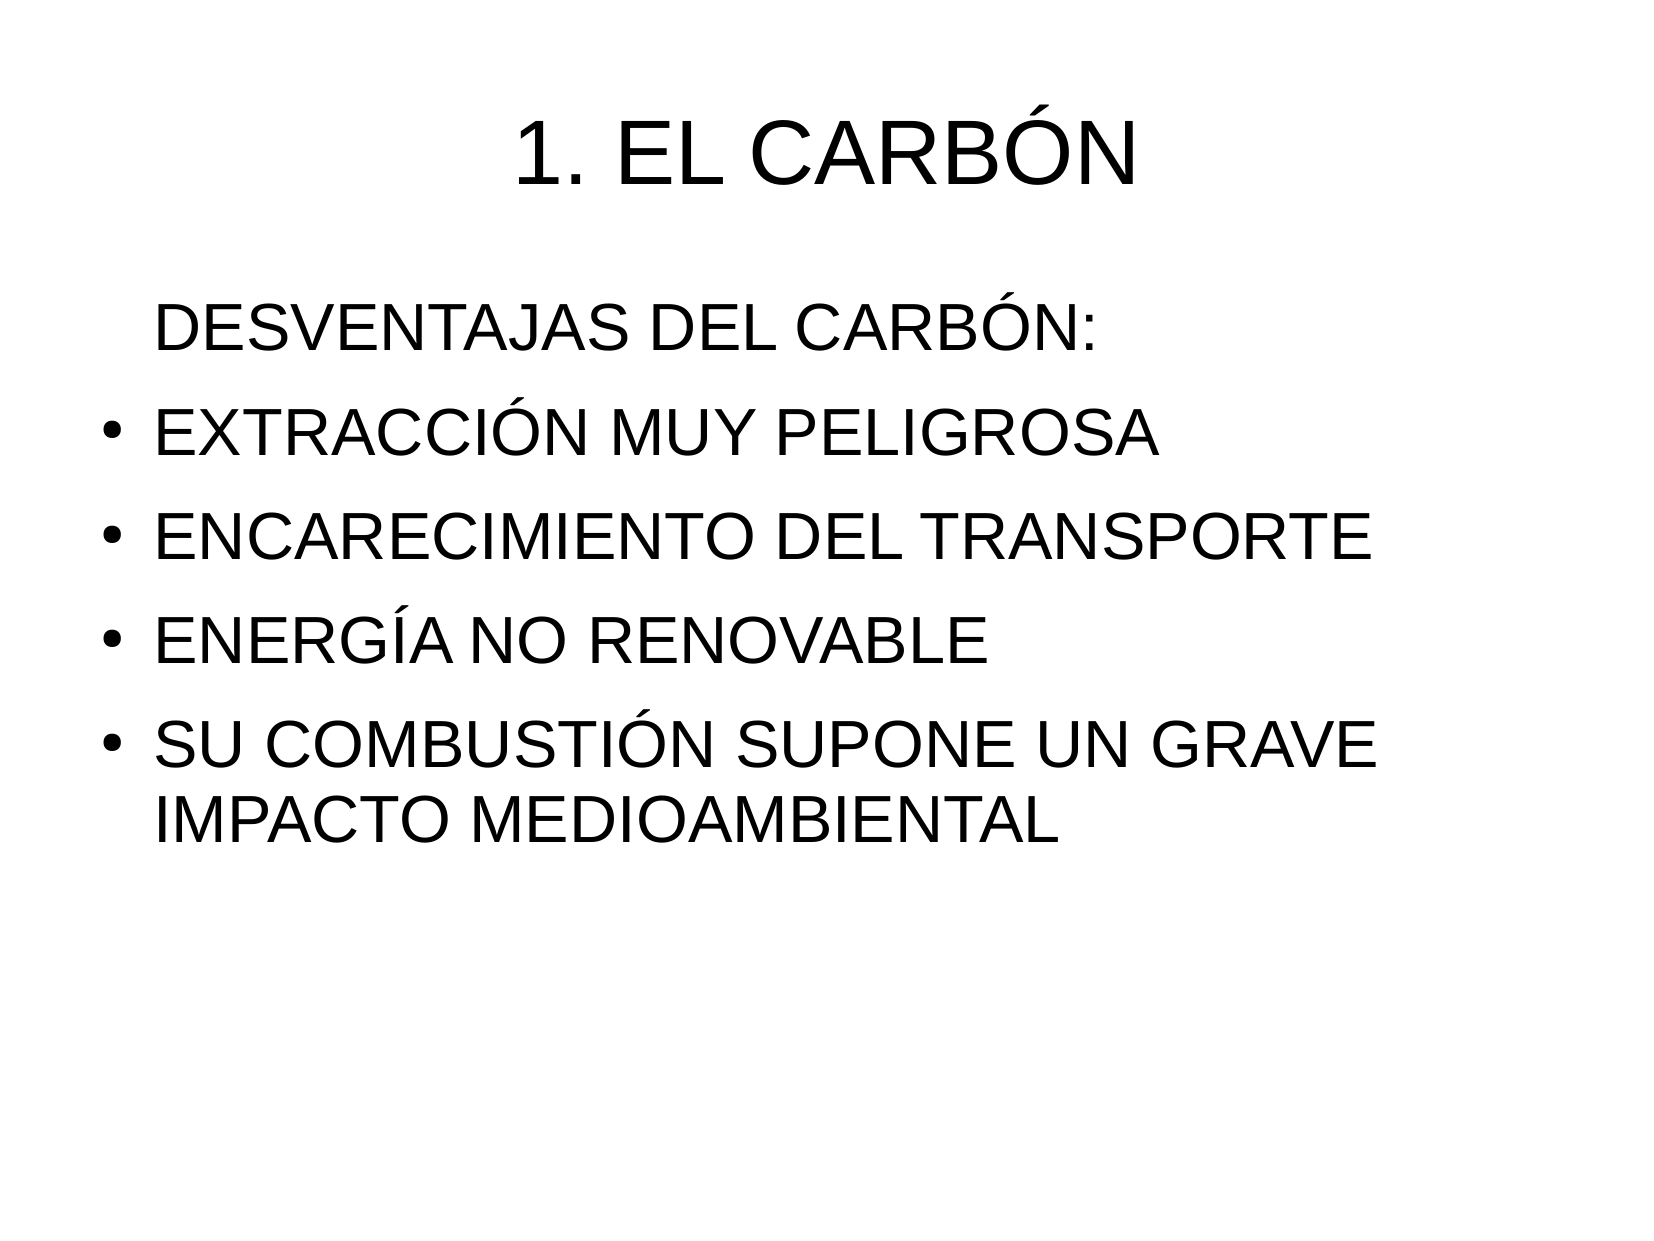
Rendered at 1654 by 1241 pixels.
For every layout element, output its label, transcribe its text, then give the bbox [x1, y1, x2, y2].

list DESVENTAJAS DEL CARBÓN: EXTRACCIÓN MUY PELIGROSA ENCARECIMIENTO DEL TRANSPORTE ENERGÍA NO RENOVABLE SU COMBUSTIÓN SUPONE UN GRAVE IMPACTO MEDIOAMBIENTAL [82, 290, 1571, 1109]
title 1. EL CARBÓN [82, 56, 1571, 250]
